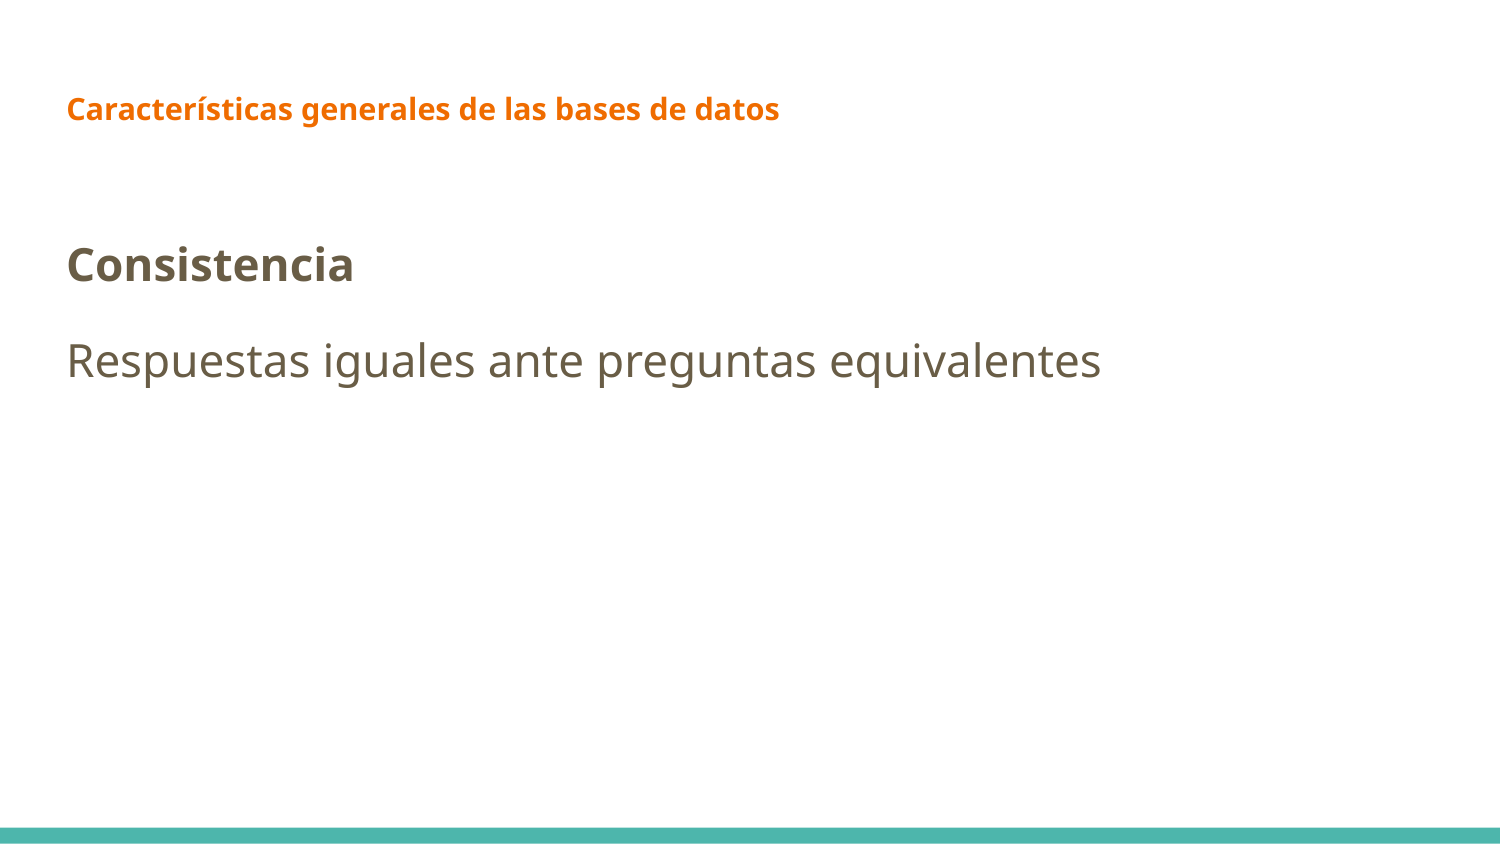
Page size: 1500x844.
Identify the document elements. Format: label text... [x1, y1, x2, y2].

list Consistencia Respuestas iguales ante preguntas equivalentes [51, 207, 1449, 414]
title Características generales de las bases de datos [51, 72, 1394, 189]
